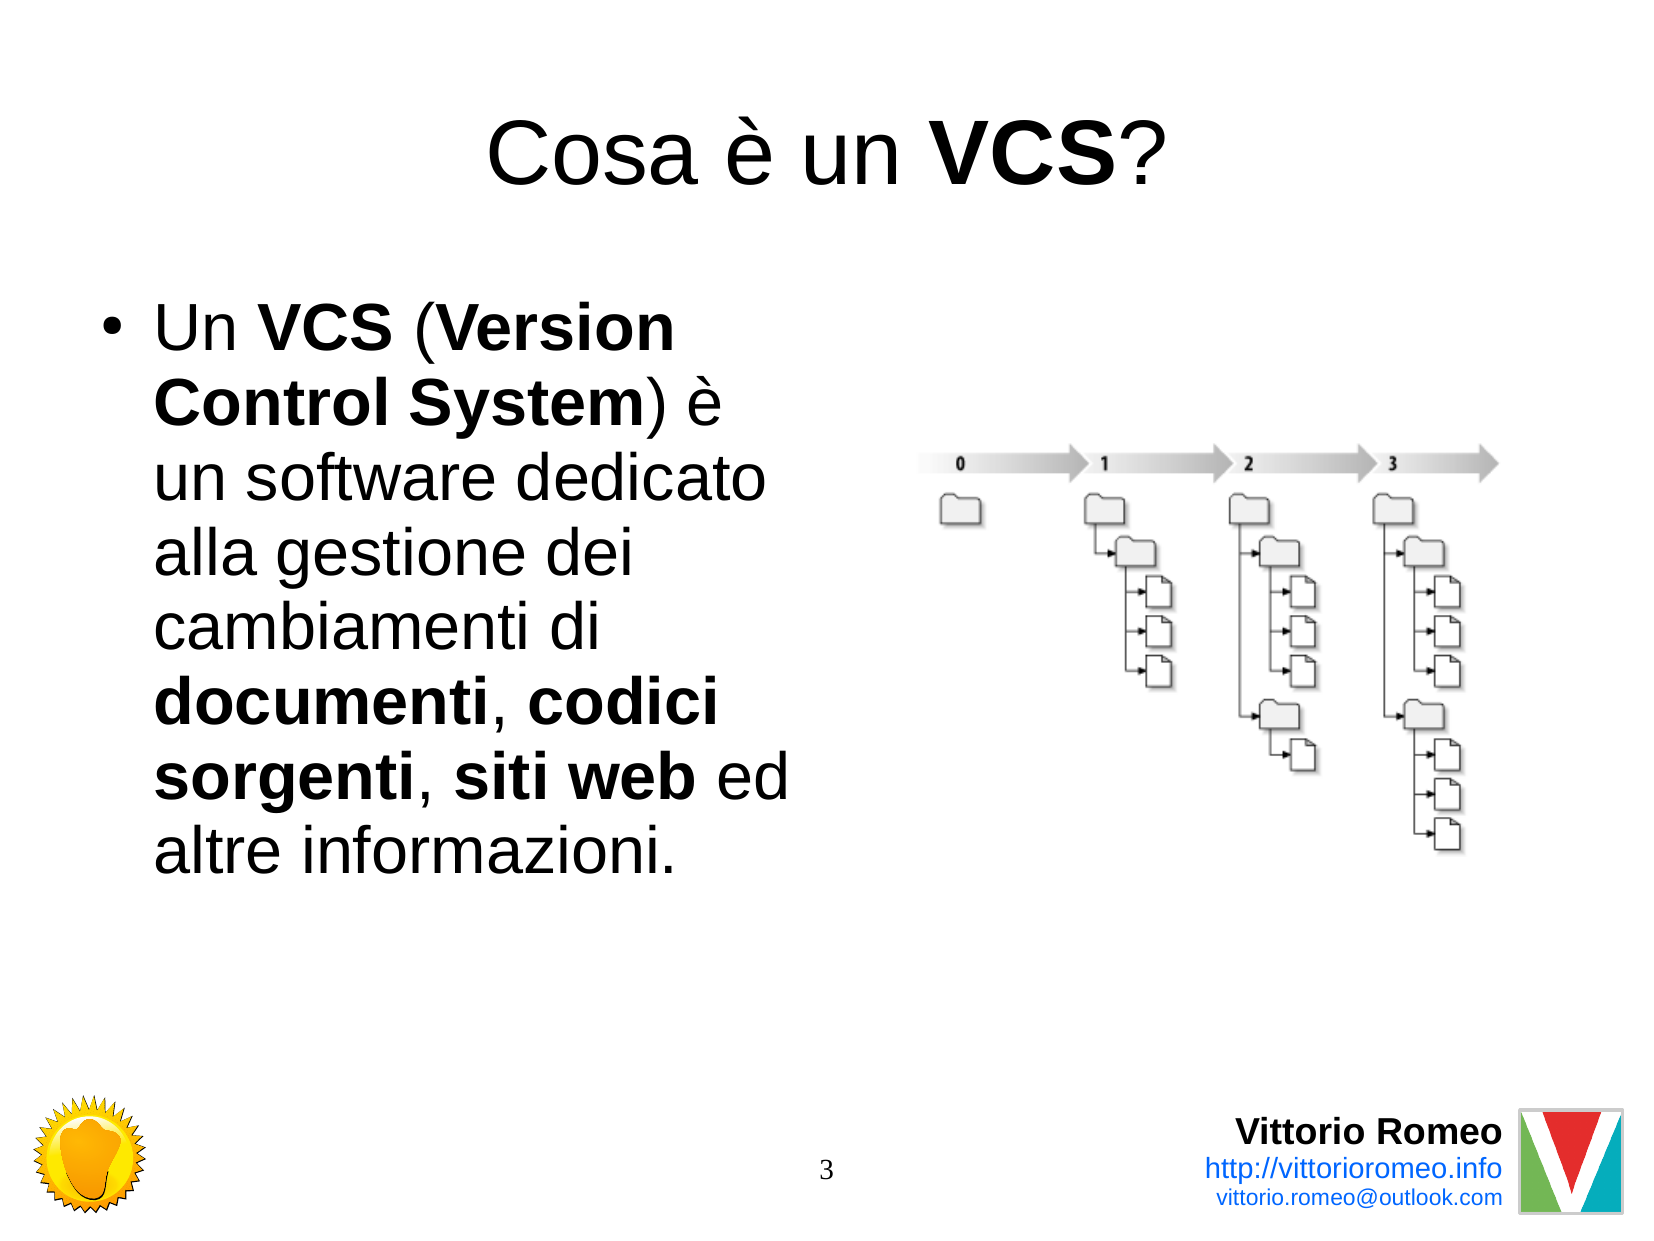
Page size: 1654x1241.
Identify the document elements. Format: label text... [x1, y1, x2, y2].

list Un VCS (Version Control System) è un software dedicato alla gestione dei cambiamenti di documenti, codici sorgenti, siti web ed altre informazioni. [82, 290, 809, 1010]
title Cosa è un VCS? [82, 49, 1571, 257]
picture [914, 442, 1502, 857]
picture [1521, 1112, 1621, 1212]
